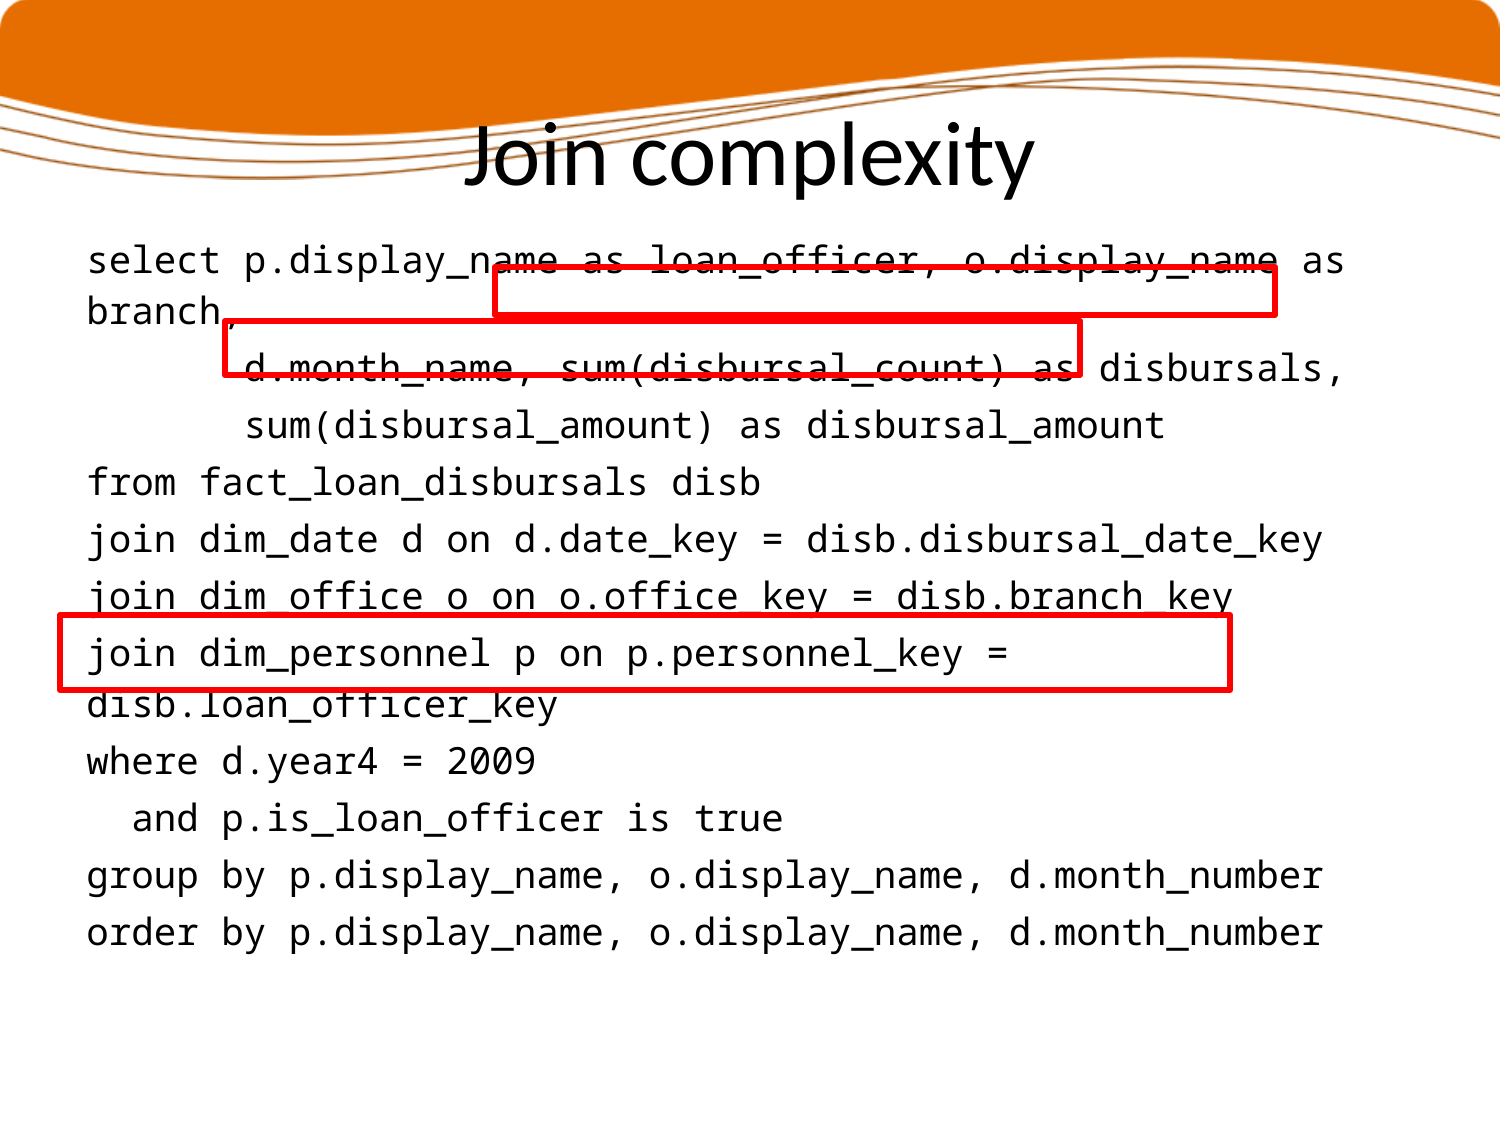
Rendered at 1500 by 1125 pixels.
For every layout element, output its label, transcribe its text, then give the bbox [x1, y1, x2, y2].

text_box select p.display_name as loan_officer, o.display_name as branch, d.month_name, sum(disbursal_count) as disbursals, sum(disbursal_amount) as disbursal_amount from fact_loan_disbursals disb join dim_date d on d.date_key = disb.disbursal_date_key join dim_office o on o.office_key = disb.branch_key join dim_personnel p on p.personnel_key = disb.loan_officer_key where d.year4 = 2009 and p.is_loan_officer is true group by p.display_name, o.display_name, d.month_number order by p.display_name, o.display_name, d.month_number [71, 618, 1227, 687]
picture [0, 0, 1500, 180]
text_box select p.display_name as loan_officer, o.display_name as branch, d.month_name, sum(disbursal_count) as disbursals, sum(disbursal_amount) as disbursal_amount from fact_loan_disbursals disb join dim_date d on d.date_key = disb.disbursal_date_key join dim_office o on o.office_key = disb.branch_key join dim_personnel p on p.personnel_key = disb.loan_officer_key where d.year4 = 2009 and p.is_loan_officer is true group by p.display_name, o.display_name, d.month_number order by p.display_name, o.display_name, d.month_number [71, 225, 1442, 906]
title Join complexity [75, 72, 1426, 226]
